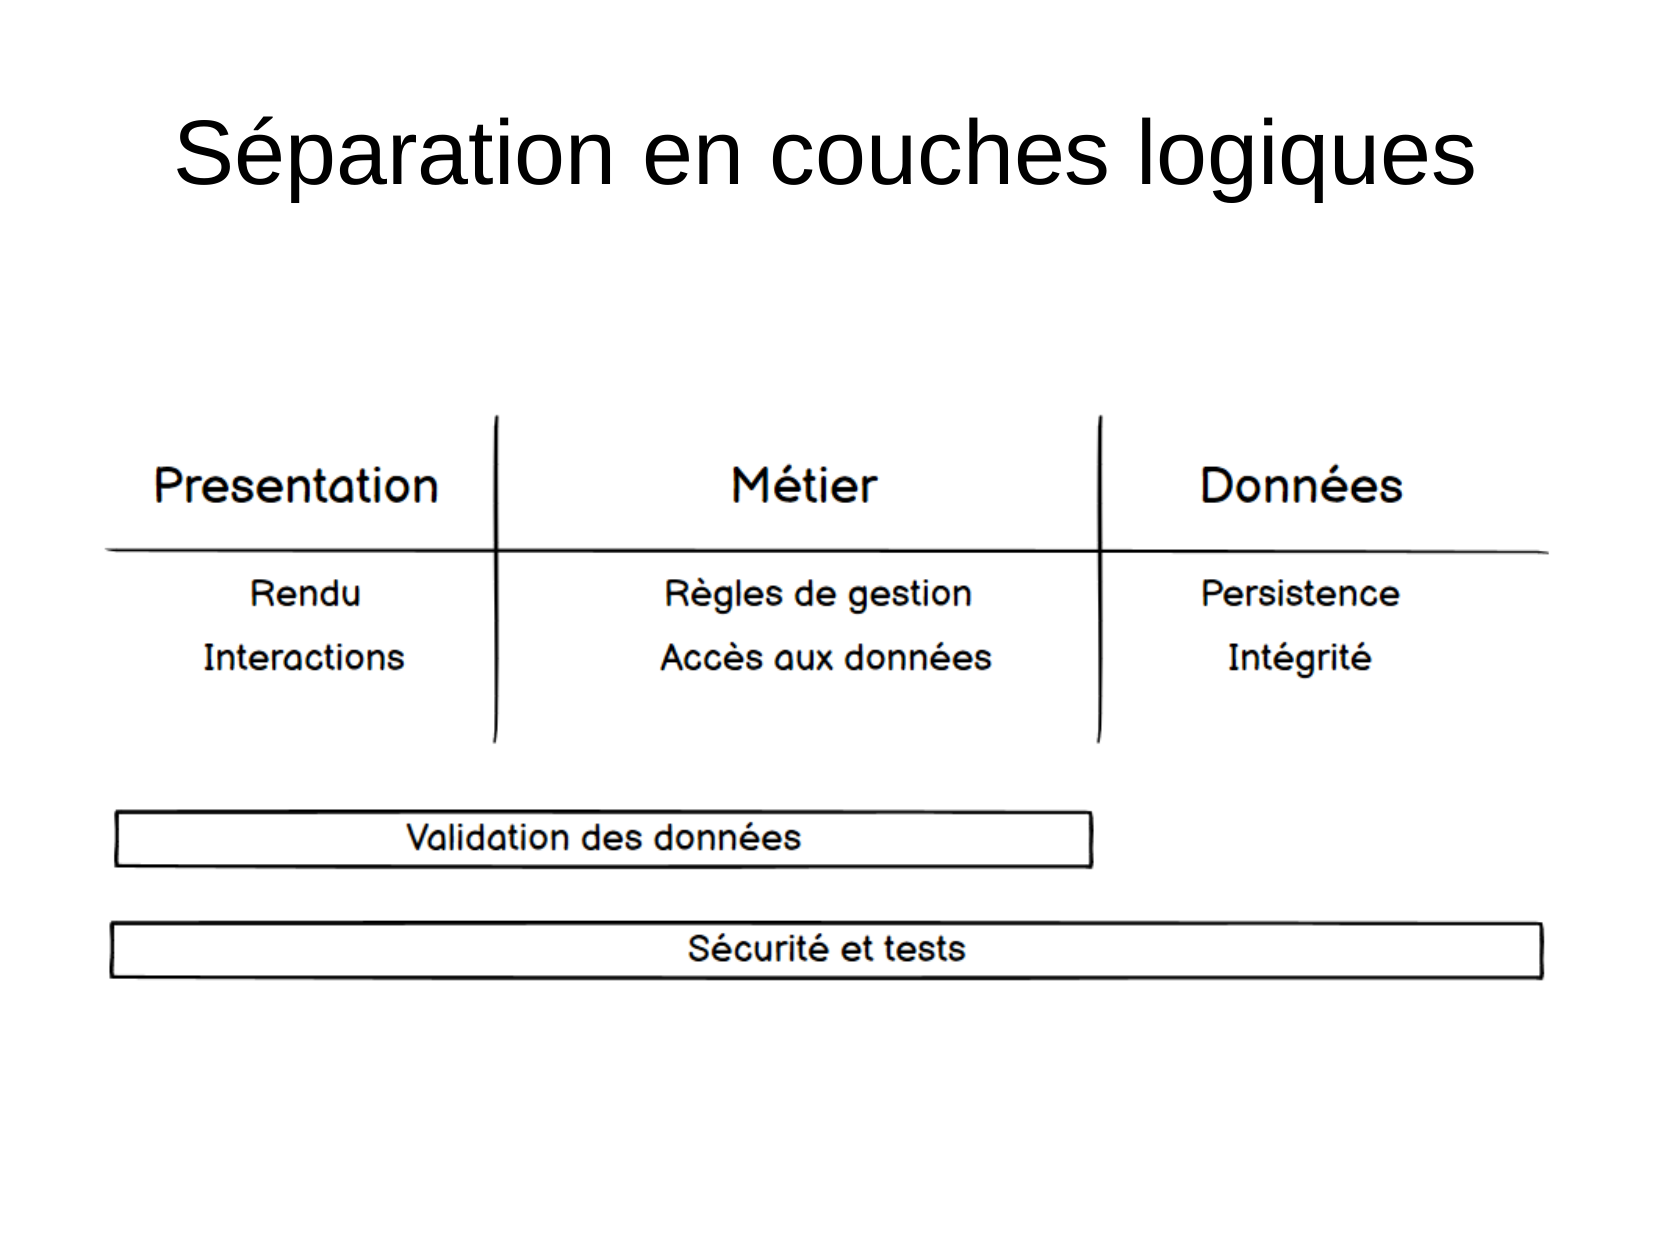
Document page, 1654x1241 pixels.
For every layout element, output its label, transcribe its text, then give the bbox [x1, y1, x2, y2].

picture [66, 409, 1560, 993]
title Séparation en couches logiques [82, 49, 1571, 257]
